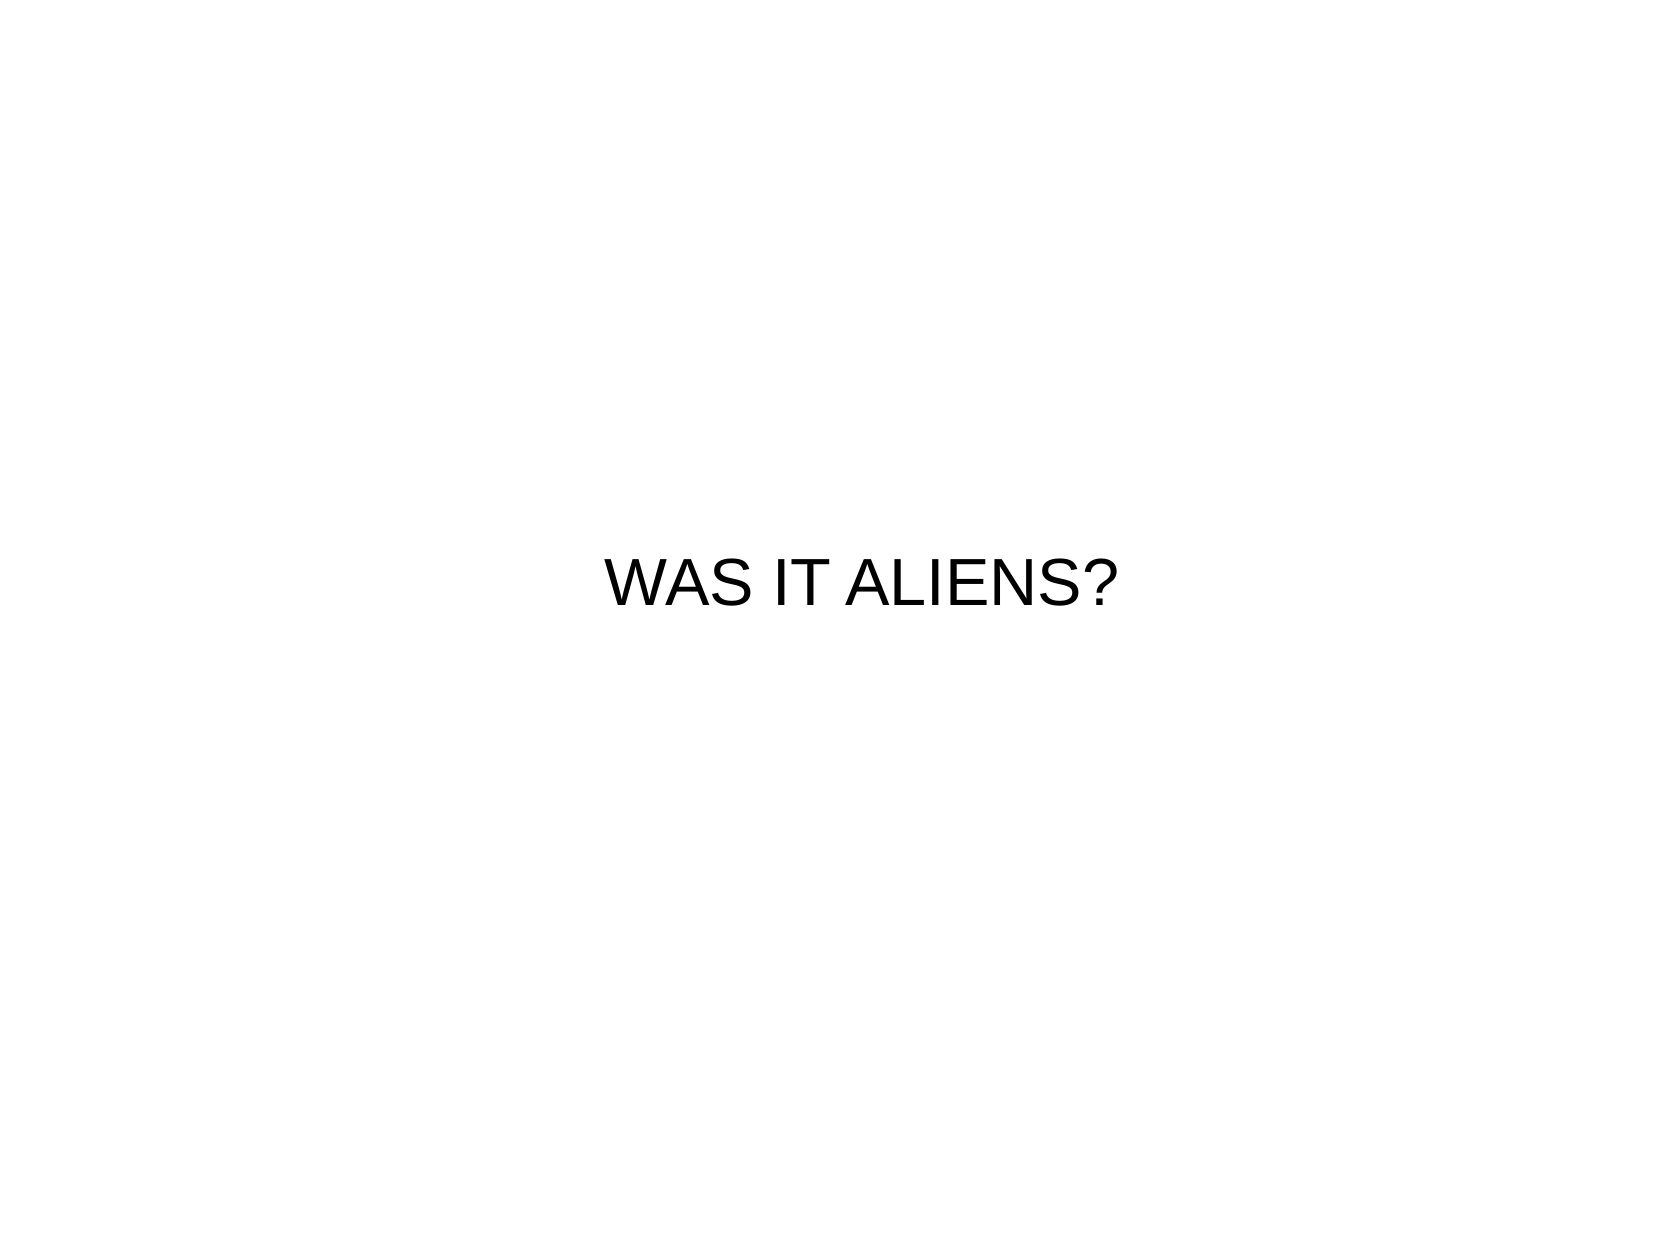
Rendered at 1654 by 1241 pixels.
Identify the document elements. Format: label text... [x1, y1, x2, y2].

list WAS IT ALIENS? [82, 544, 1571, 1241]
